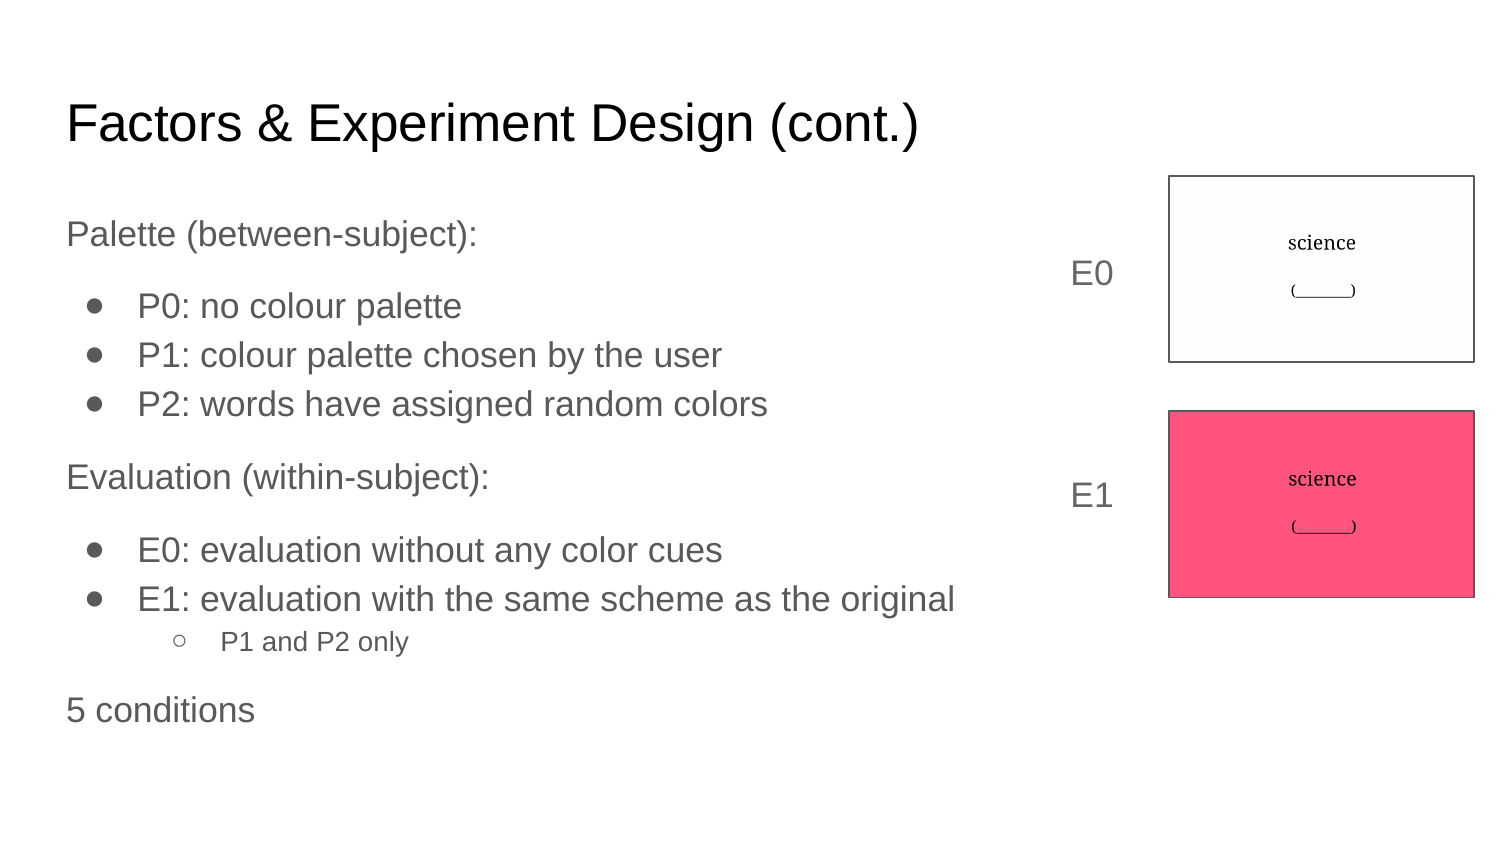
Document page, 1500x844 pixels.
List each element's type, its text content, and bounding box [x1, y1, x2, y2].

picture [1169, 176, 1474, 362]
text_box E0 E1 [1055, 228, 1164, 530]
title Factors & Experiment Design (cont.) [51, 72, 1449, 167]
list Palette (between-subject): P0: no colour palette P1: colour palette chosen by the user P2: words have assigned random colors Evaluation (within-subject): E0: evaluation without any color cues E1: evaluation with the same scheme as the original P1 and P2 only 5 conditions [51, 189, 1024, 750]
picture [1169, 411, 1474, 597]
